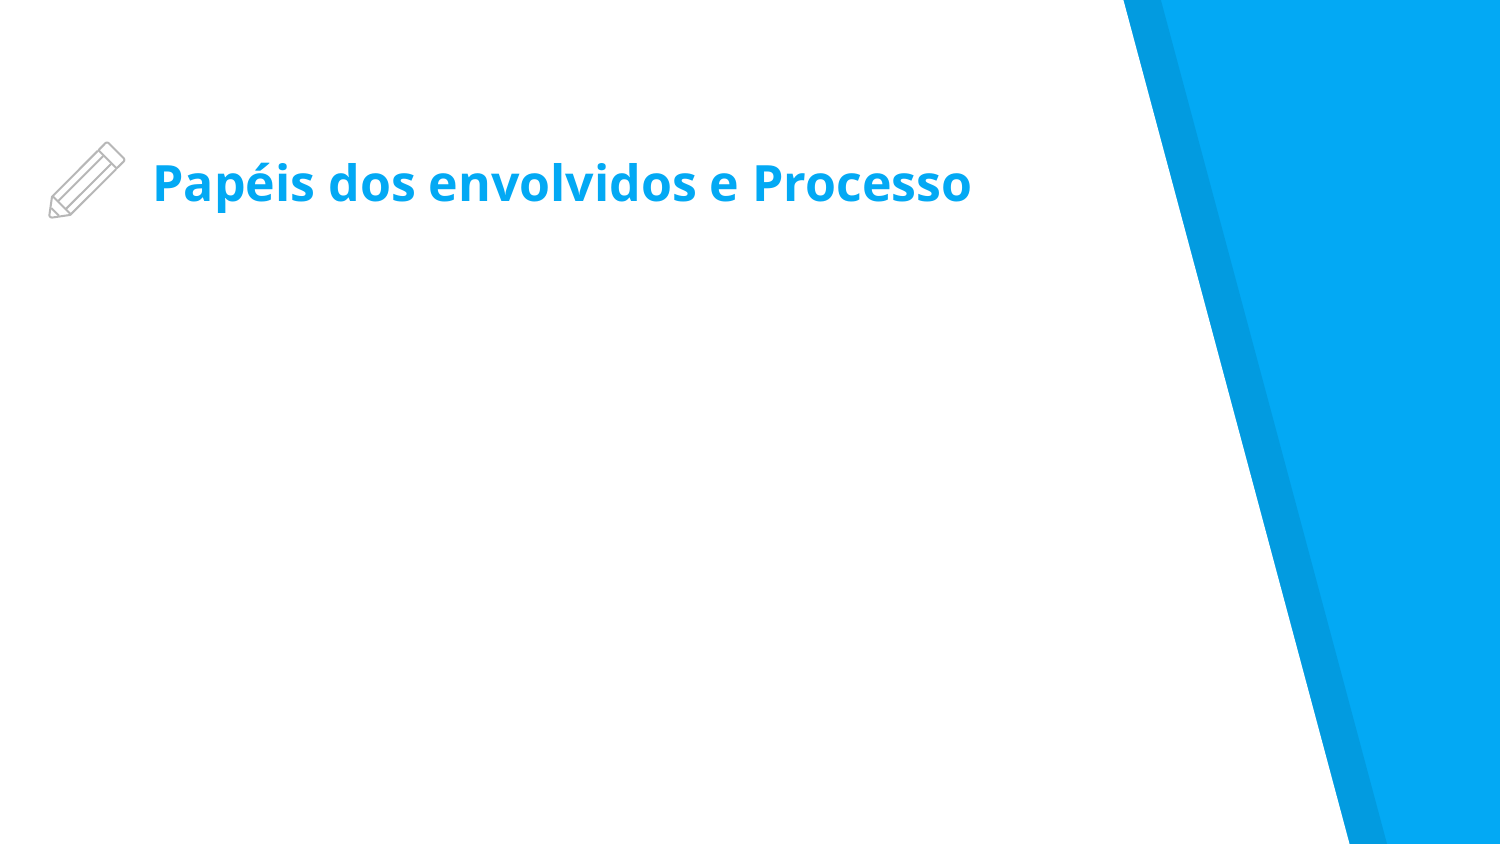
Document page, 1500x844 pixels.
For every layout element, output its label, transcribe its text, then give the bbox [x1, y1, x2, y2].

text_box Papéis dos envolvidos e Processo [137, 146, 1210, 227]
